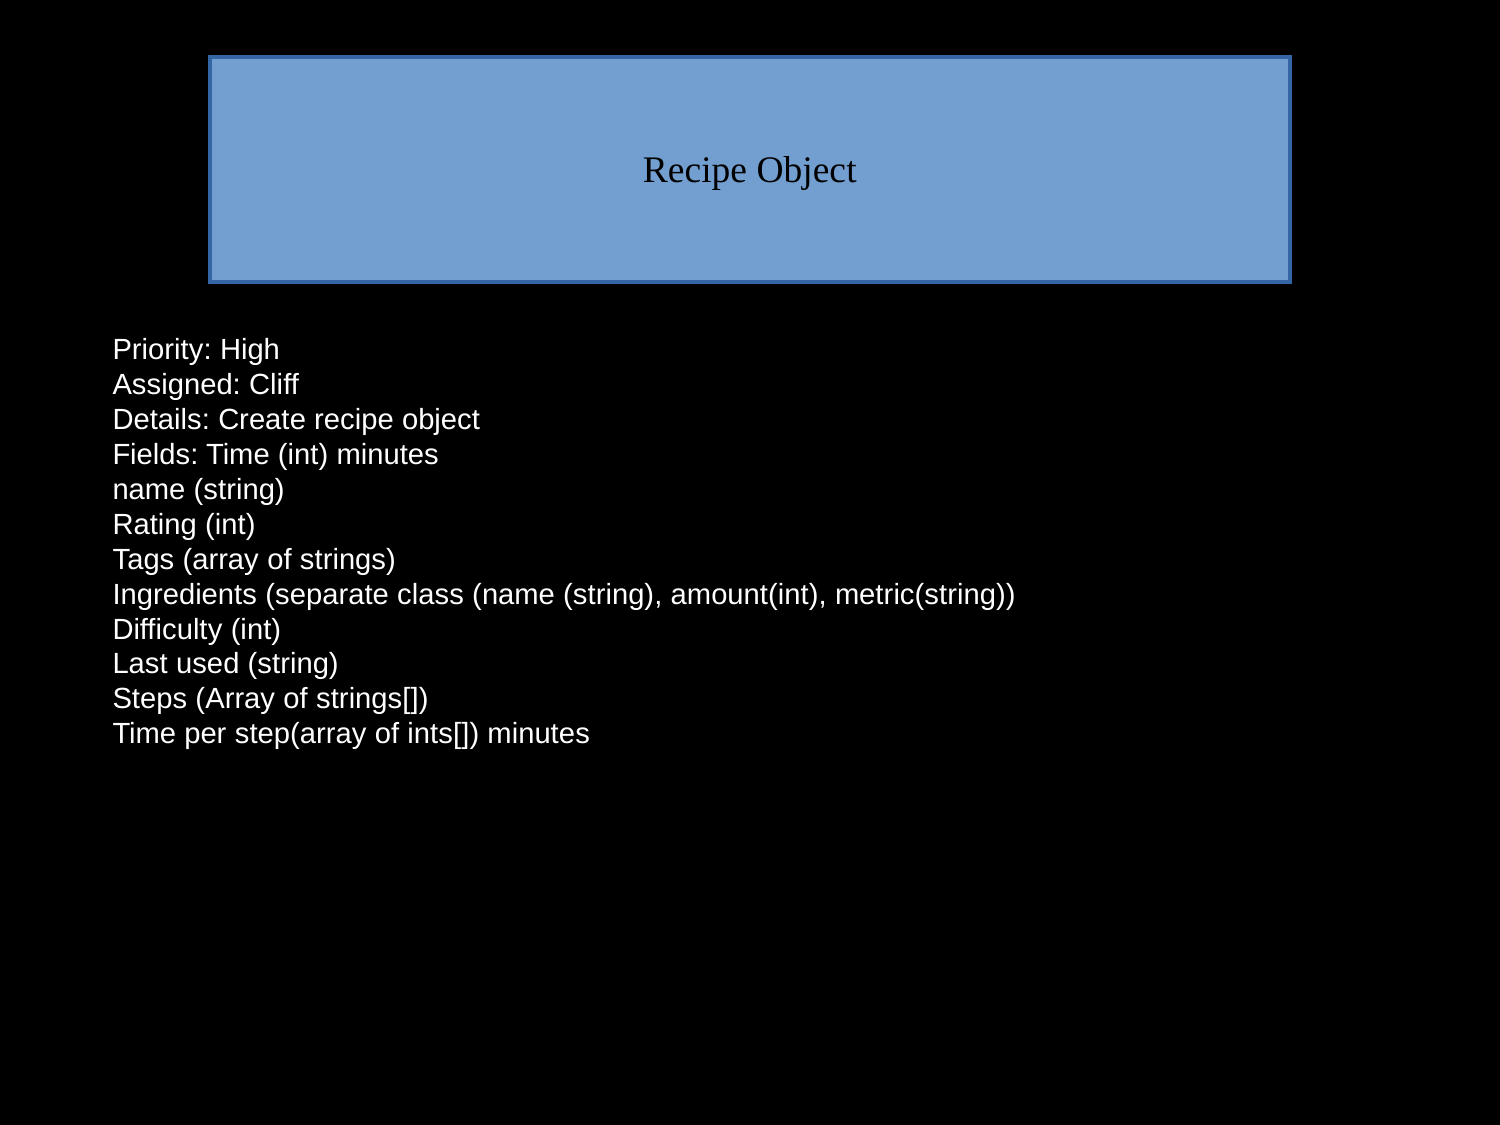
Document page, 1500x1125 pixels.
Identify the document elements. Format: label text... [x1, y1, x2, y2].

title Priority: High Assigned: Cliff Details: Create recipe object Fields: Time (int) minutes name (string) Rating (int) Tags (array of strings) Ingredients (separate class (name (string), amount(int), metric(string)) Difficulty (int) Last used (string) Steps (Array of strings[]) Time per step(array of ints[]) minutes [112, 187, 1388, 753]
text_box Recipe Object [209, 57, 1291, 283]
